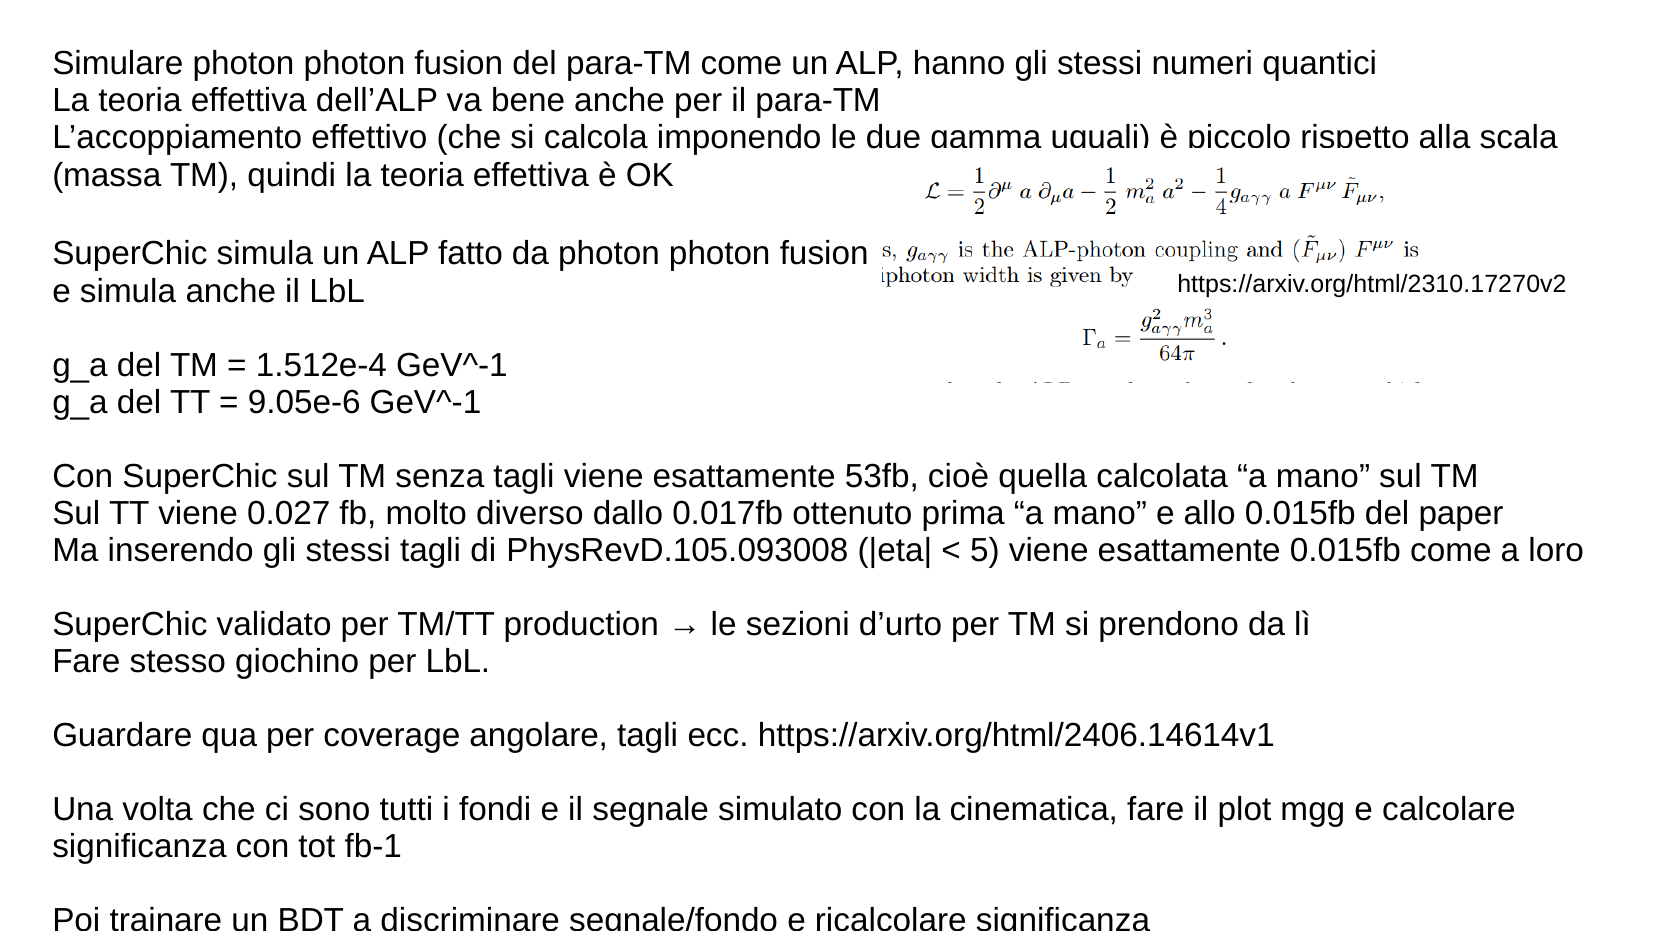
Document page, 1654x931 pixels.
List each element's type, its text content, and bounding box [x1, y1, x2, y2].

text_box https://arxiv.org/html/2310.17270v2 [1162, 262, 1654, 404]
text_box Simulare photon photon fusion del para-TM come un ALP, hanno gli stessi numeri quantici La teoria effettiva dell’ALP va bene anche per il para-TM L’accoppiamento effettivo (che si calcola imponendo le due gamma uguali) è piccolo rispetto alla scala (massa TM), quindi la teoria effettiva è OK SuperChic simula un ALP fatto da photon photon fusion e simula anche il LbL g_a del TM = 1.512e-4 GeV^-1 g_a del TT = 9.05e-6 GeV^-1 Con SuperChic sul TM senza tagli viene esattamente 53fb, cioè quella calcolata “a mano” sul TM Sul TT viene 0.027 fb, molto diverso dallo 0.017fb ottenuto prima “a mano” e allo 0.015fb del paper Ma inserendo gli stessi tagli di PhysRevD.105.093008 (|eta| < 5) viene esattamente 0.015fb come a loro SuperChic validato per TM/TT production → le sezioni d’urto per TM si prendono da lì Fare stesso giochino per LbL. Guardare qua per coverage angolare, tagli ecc. https://arxiv.org/html/2406.14614v1 Una volta che ci sono tutti i fondi e il segnale simulato con la cinematica, fare il plot mgg e calcolare significanza con tot fb-1 Poi trainare un BDT a discriminare segnale/fondo e ricalcolare significanza [37, 37, 1654, 931]
picture [882, 148, 1426, 383]
